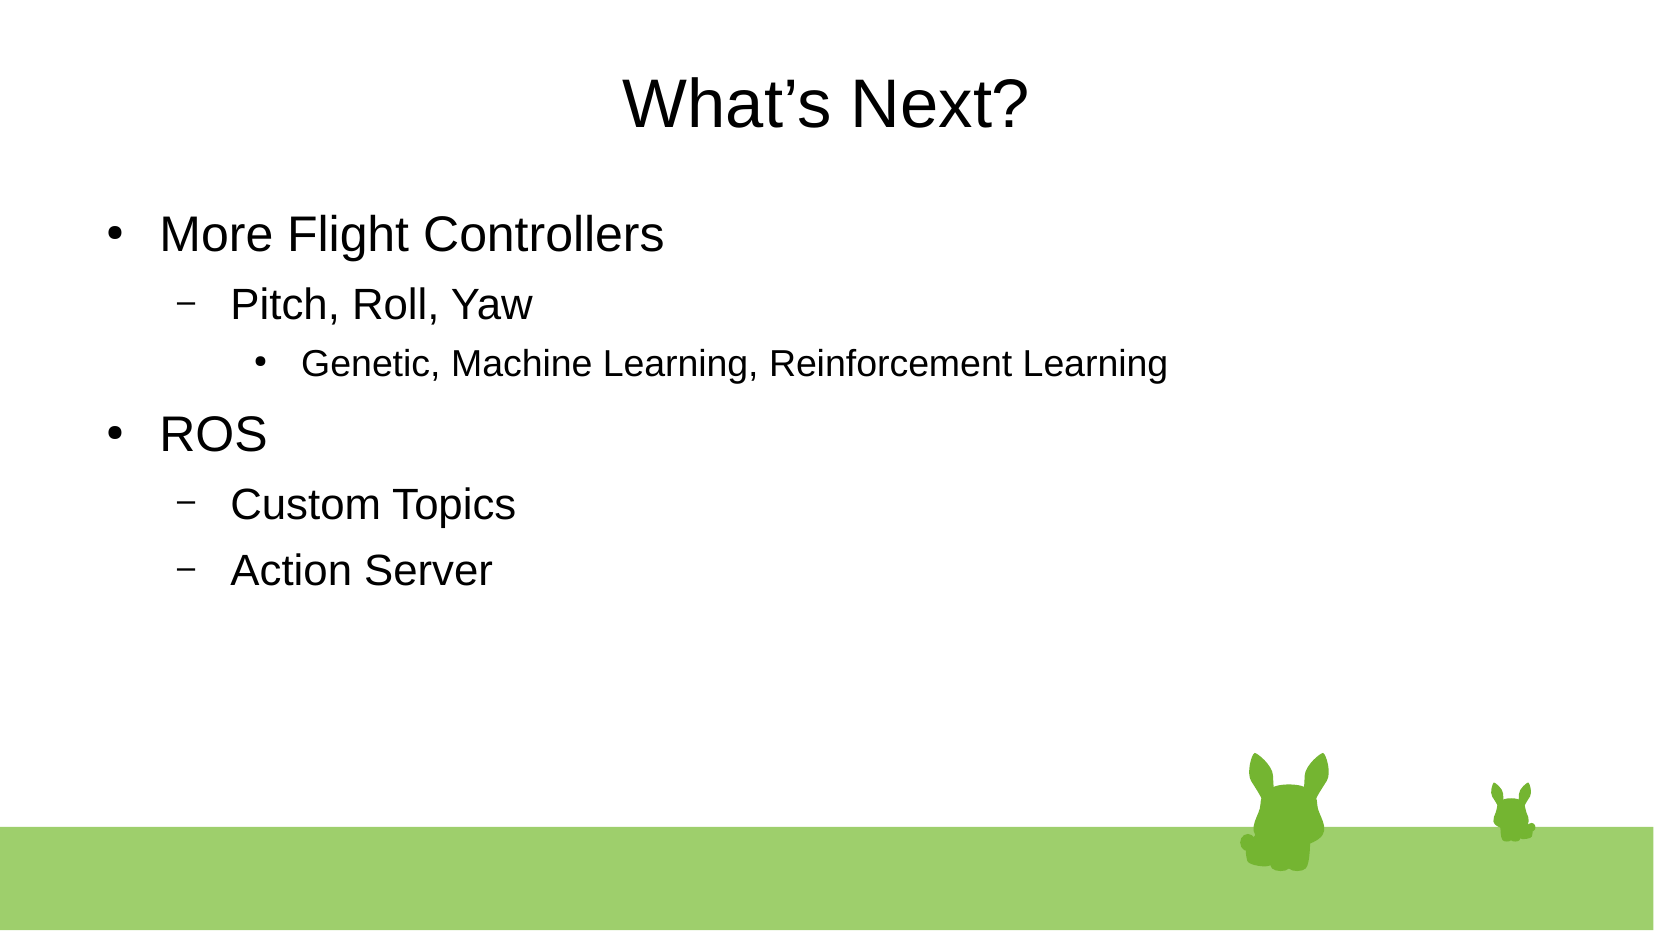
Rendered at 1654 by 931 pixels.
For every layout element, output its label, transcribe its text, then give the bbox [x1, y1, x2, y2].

list More Flight Controllers Pitch, Roll, Yaw Genetic, Machine Learning, Reinforcement Learning ROS Custom Topics Action Server [88, 206, 1565, 739]
title What’s Next? [88, 29, 1565, 178]
